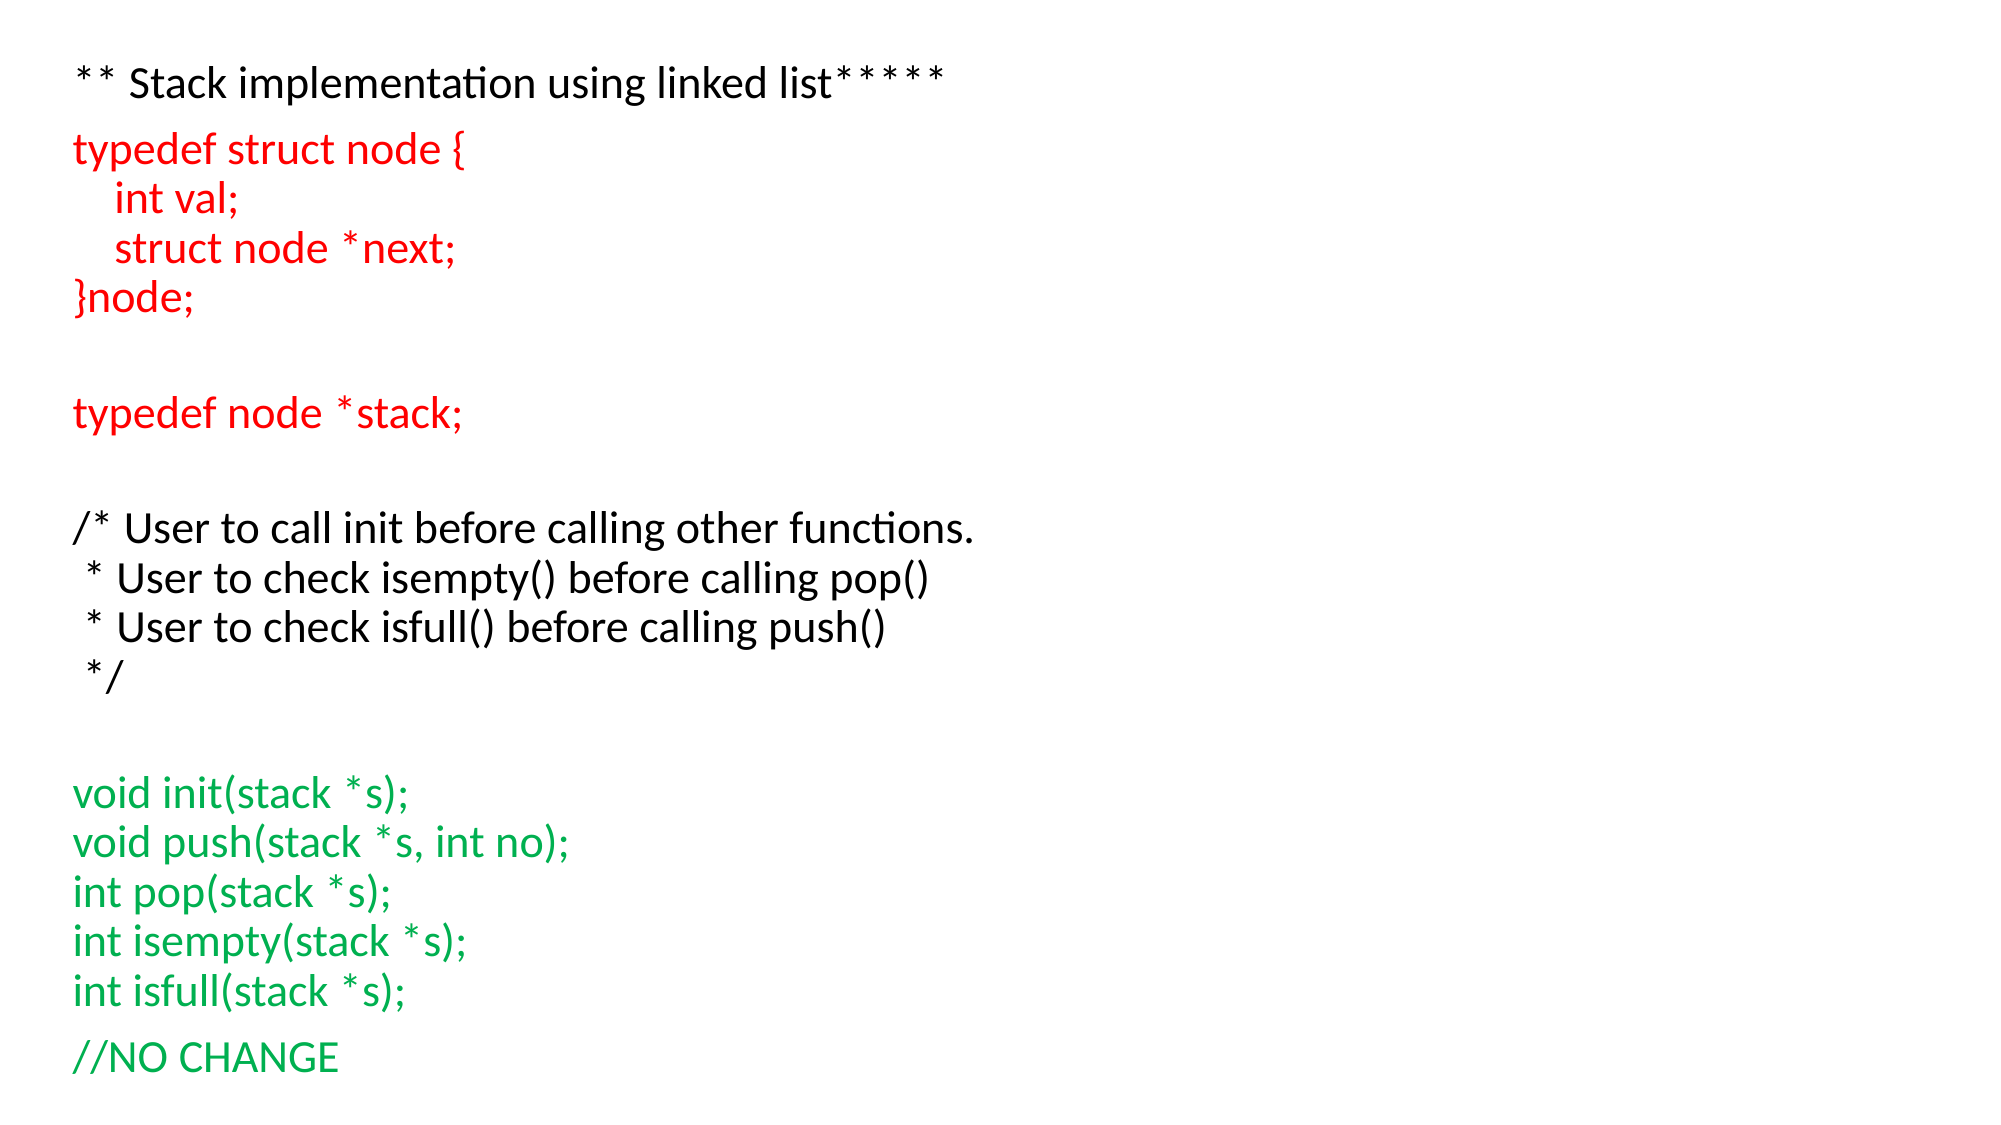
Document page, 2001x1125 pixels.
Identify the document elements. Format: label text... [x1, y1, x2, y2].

list ** Stack implementation using linked list***** typedef struct node { int val; struct node *next; }node; typedef node *stack; /* User to call init before calling other functions. * User to check isempty() before calling pop() * User to check isfull() before calling push() */ void init(stack *s); void push(stack *s, int no); int pop(stack *s); int isempty(stack *s); int isfull(stack *s); //NO CHANGE [57, 51, 1783, 1100]
